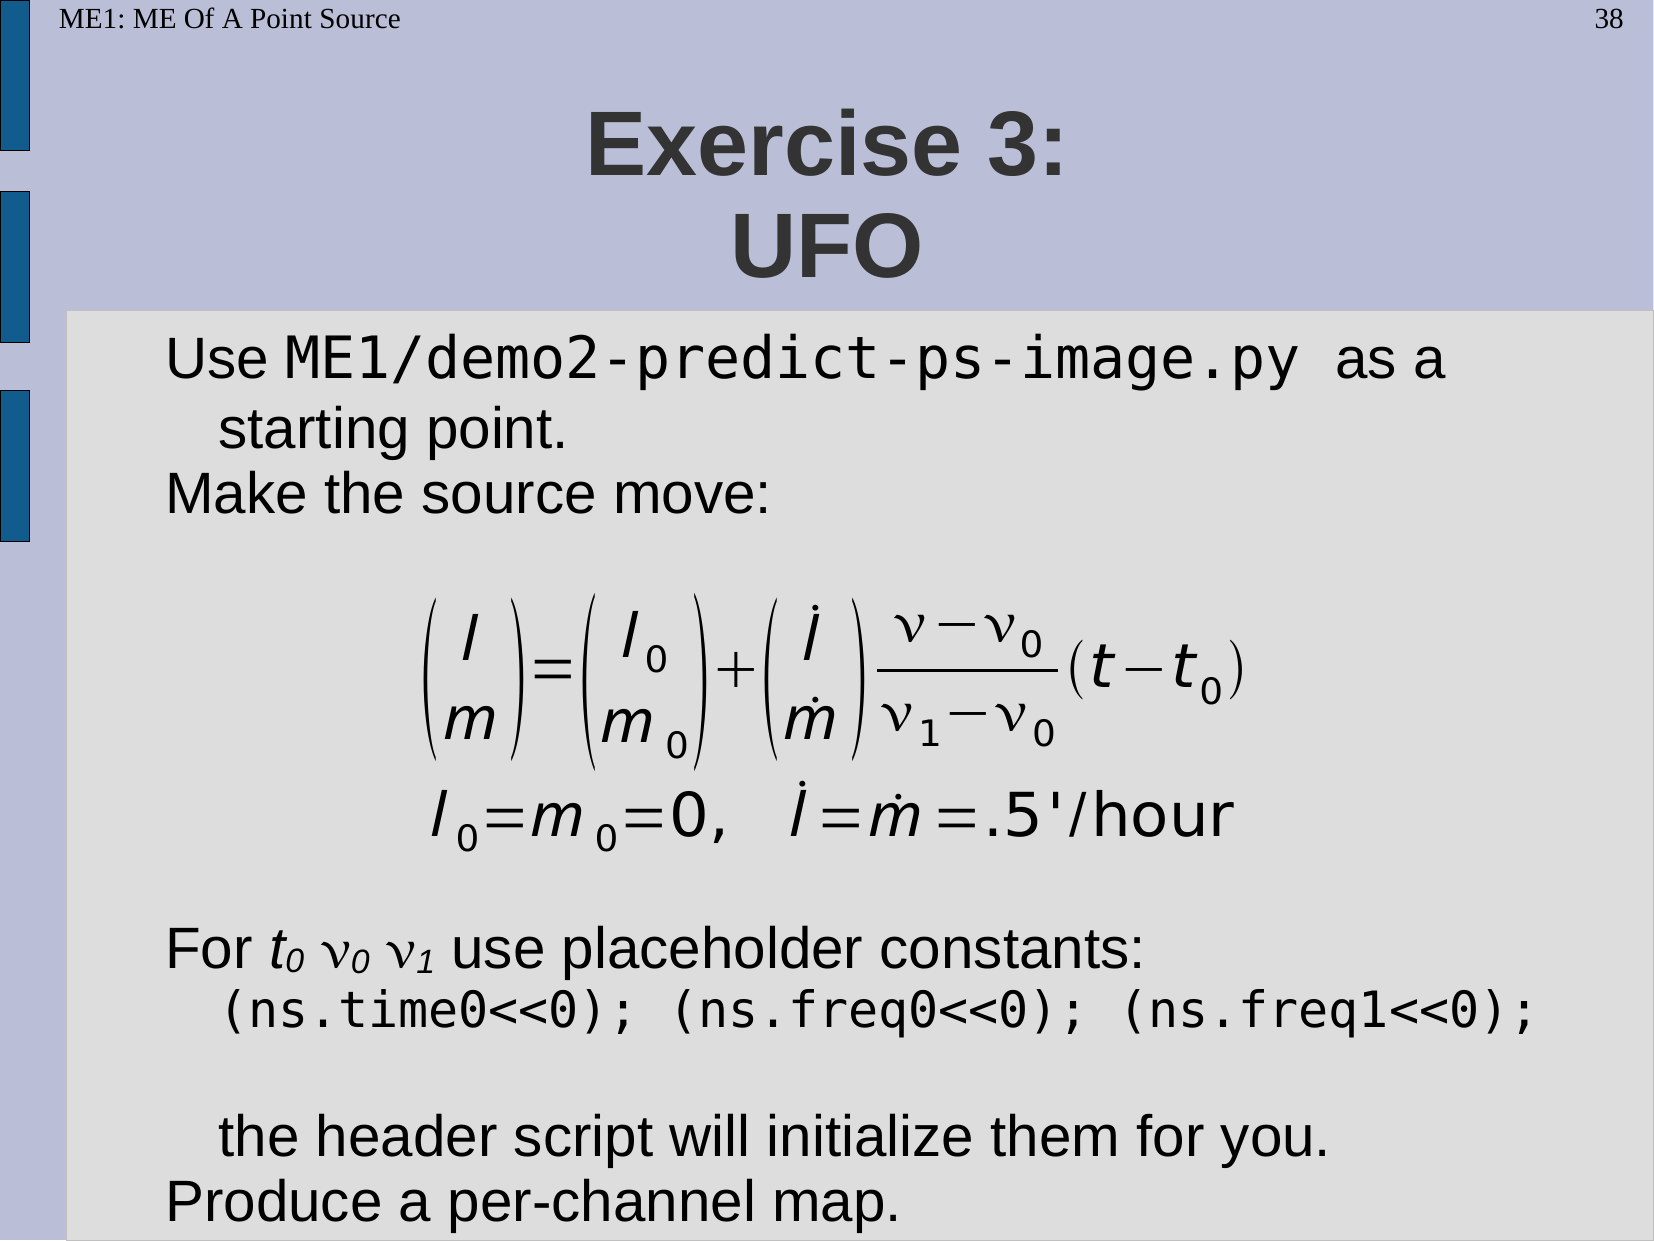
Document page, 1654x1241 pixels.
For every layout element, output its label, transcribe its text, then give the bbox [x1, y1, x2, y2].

list For t0 0 1 use placeholder constants: (ns.time0<<0); (ns.freq0<<0); (ns.freq1<<0); the header script will initialize them for you. Produce a per-channel map. [147, 915, 1560, 1196]
list Use ME1/demo2-predict-ps-image.py as a starting point. Make the source move: [147, 324, 1560, 532]
title Exercise 3: UFO [121, 87, 1534, 302]
chart [413, 586, 1253, 861]
